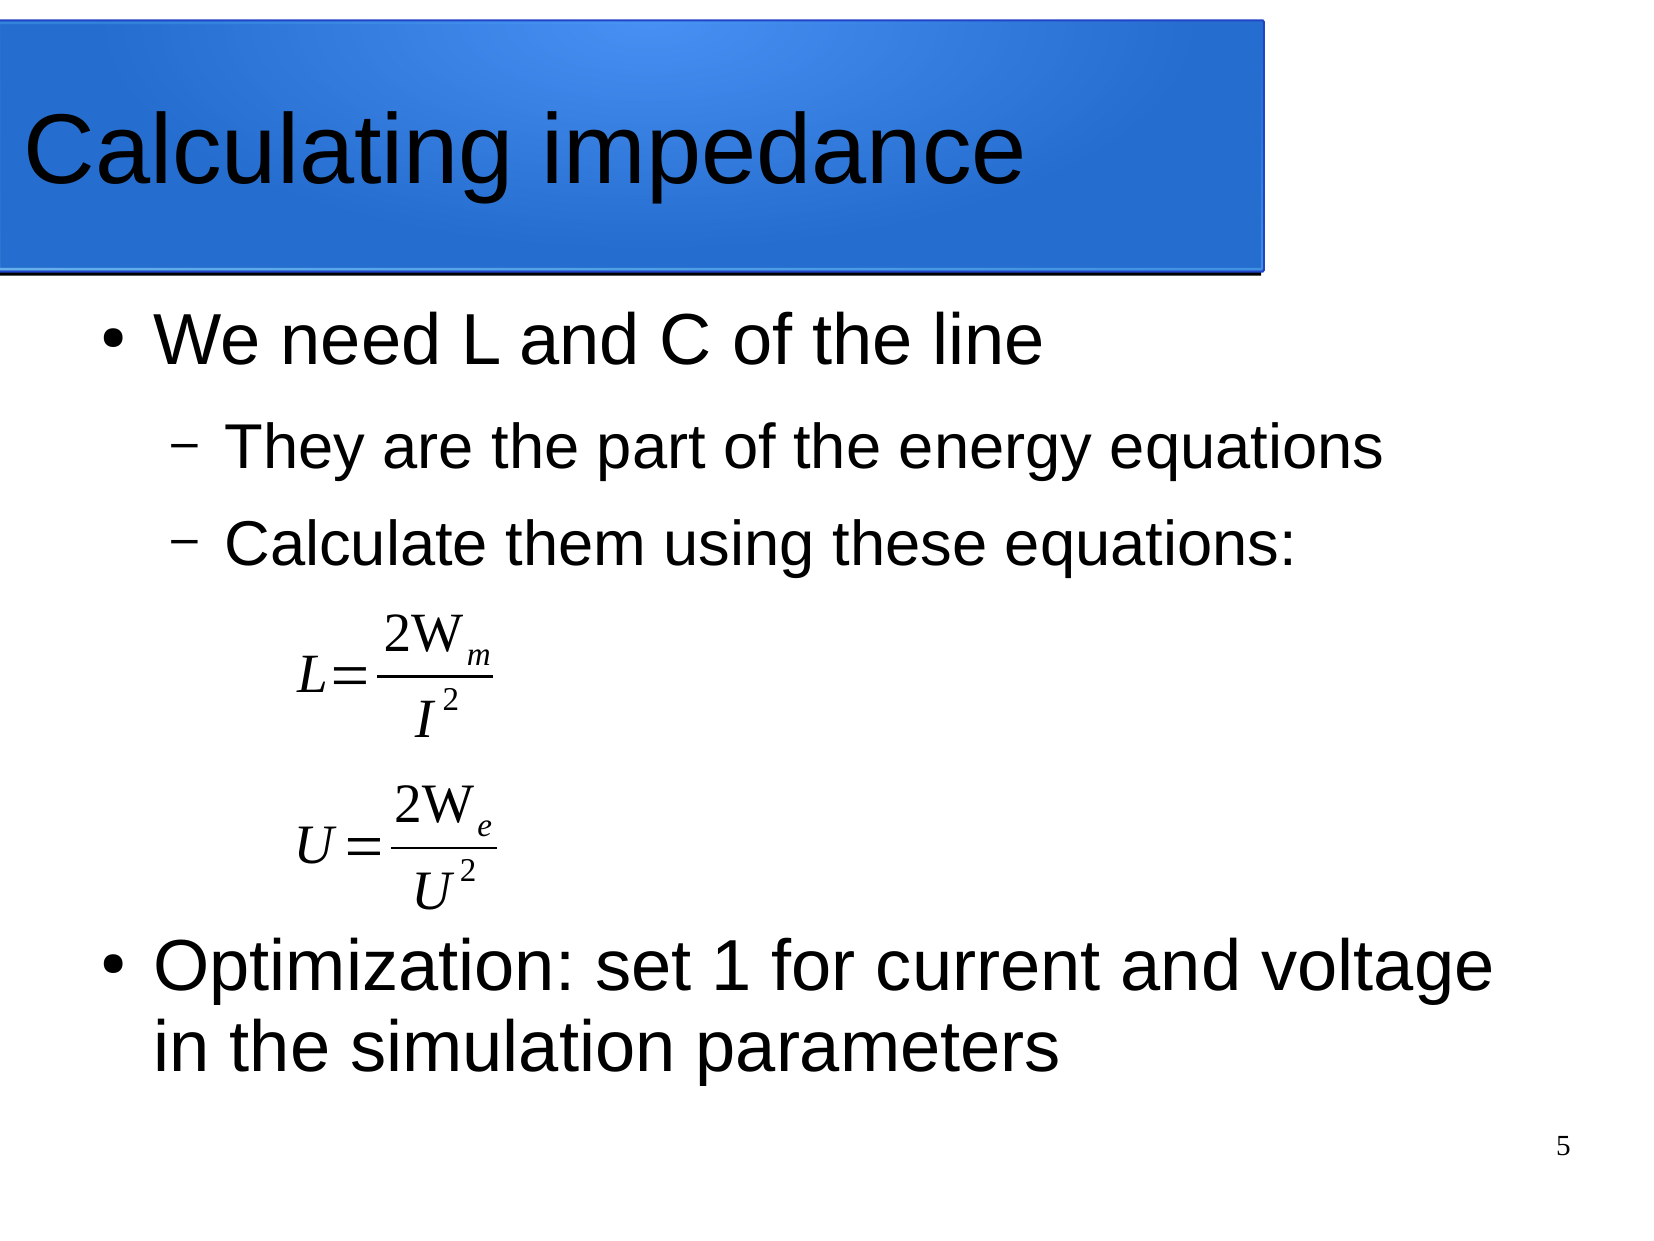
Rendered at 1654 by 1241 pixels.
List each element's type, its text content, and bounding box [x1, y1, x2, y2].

list Optimization: set 1 for current and voltage in the simulation parameters [82, 925, 1571, 1217]
list We need L and C of the line They are the part of the energy equations Calculate them using these equations: [82, 299, 1571, 591]
chart [279, 602, 510, 750]
title Calculating impedance [23, 47, 1176, 252]
chart [279, 773, 513, 921]
